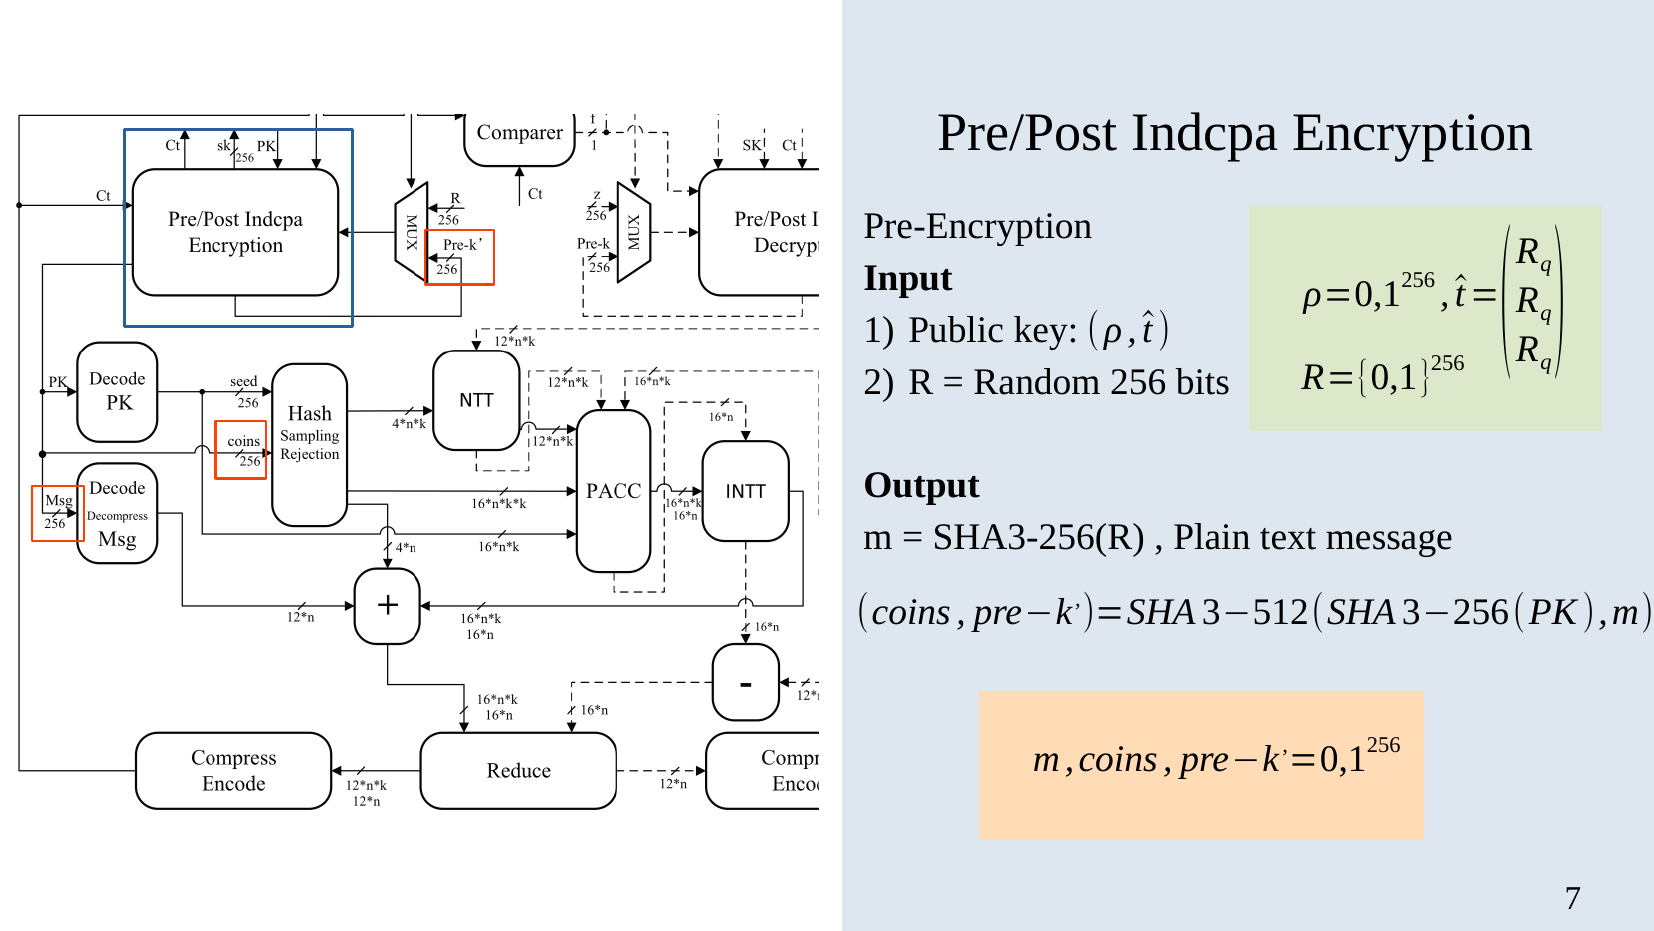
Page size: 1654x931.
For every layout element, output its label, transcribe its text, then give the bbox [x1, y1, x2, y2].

chart [856, 586, 1654, 636]
text_box 7 [1549, 854, 1600, 925]
title Pre/Post Indcpa Encryption [900, 51, 1572, 187]
picture [10, 114, 819, 826]
text_box Pre-Encryption Input Public key: R = Random 256 bits Output m = SHA3-256(R) , Plain text message [848, 187, 1636, 668]
chart [1299, 222, 1567, 426]
text_box [842, 0, 1654, 931]
chart [1032, 732, 1401, 779]
chart [1086, 307, 1171, 353]
